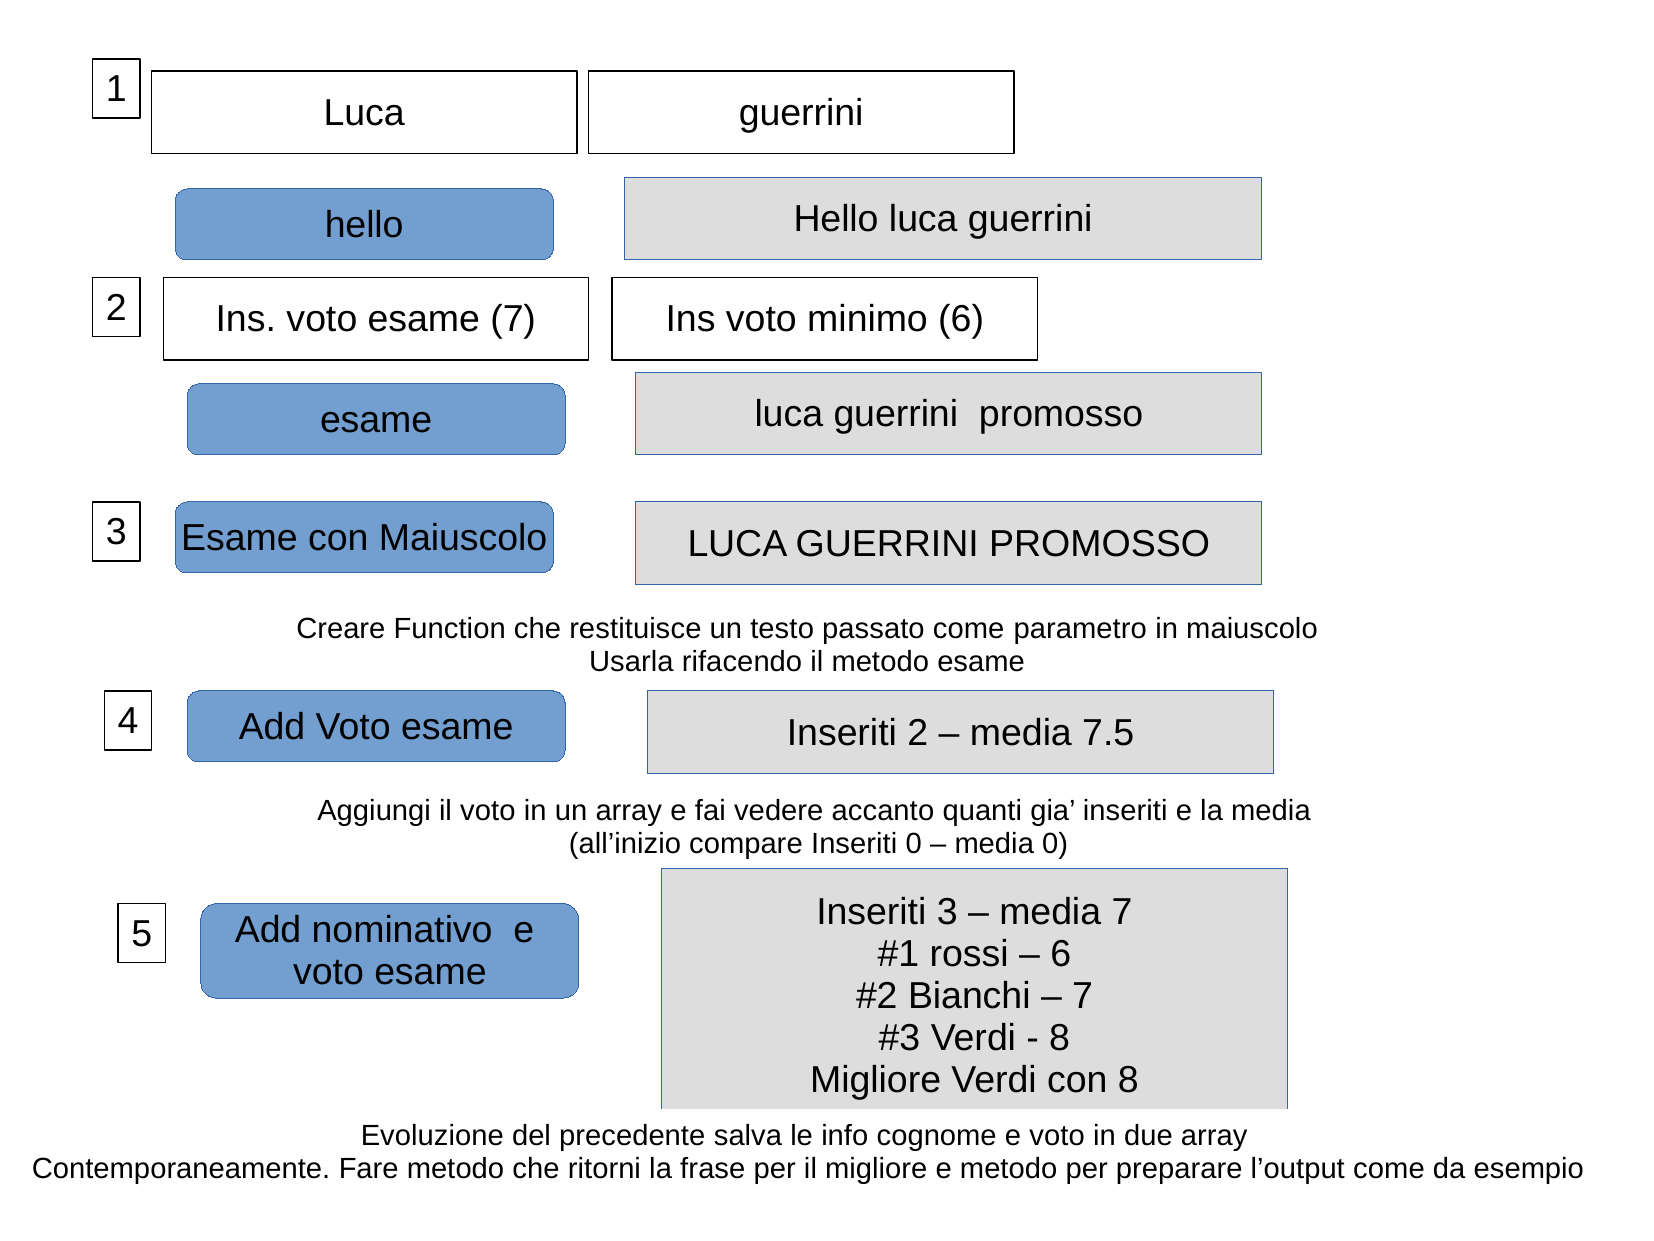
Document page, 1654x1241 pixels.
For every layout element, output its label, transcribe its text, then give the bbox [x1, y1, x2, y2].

text_box Inseriti 2 – media 7.5 [647, 690, 1274, 774]
text_box 1 [92, 59, 140, 119]
text_box Luca [151, 70, 577, 154]
text_box 3 [92, 501, 140, 562]
text_box esame [187, 383, 566, 455]
text_box guerrini [588, 70, 1014, 154]
text_box Add Voto esame [187, 690, 566, 762]
text_box Add nominativo e voto esame [200, 903, 579, 999]
text_box Ins. voto esame (7) [163, 277, 589, 361]
text_box 5 [118, 903, 166, 963]
text_box hello [175, 188, 554, 260]
text_box LUCA GUERRINI PROMOSSO [635, 501, 1262, 585]
text_box 4 [104, 690, 152, 751]
text_box Esame con Maiuscolo [175, 501, 554, 573]
text_box Evoluzione del precedente salva le info cognome e voto in due array Contemporaneamente. Fare metodo che ritorni la frase per il migliore e metodo per preparare l’output come da esempio [177, 1110, 1441, 1193]
text_box Aggiungi il voto in un array e fai vedere accanto quanti gia’ inseriti e la media (all’inizio compare Inseriti 0 – media 0) [187, 785, 1451, 869]
text_box luca guerrini promosso [635, 372, 1262, 455]
text_box Creare Function che restituisce un testo passato come parametro in maiuscolo Usarla rifacendo il metodo esame [175, 620, 1440, 703]
text_box Ins voto minimo (6) [612, 277, 1038, 361]
text_box Inseriti 3 – media 7 #1 rossi – 6 #2 Bianchi – 7 #3 Verdi - 8 Migliore Verdi con 8 [661, 868, 1288, 1110]
text_box Hello luca guerrini [624, 177, 1262, 260]
text_box 2 [92, 277, 140, 337]
